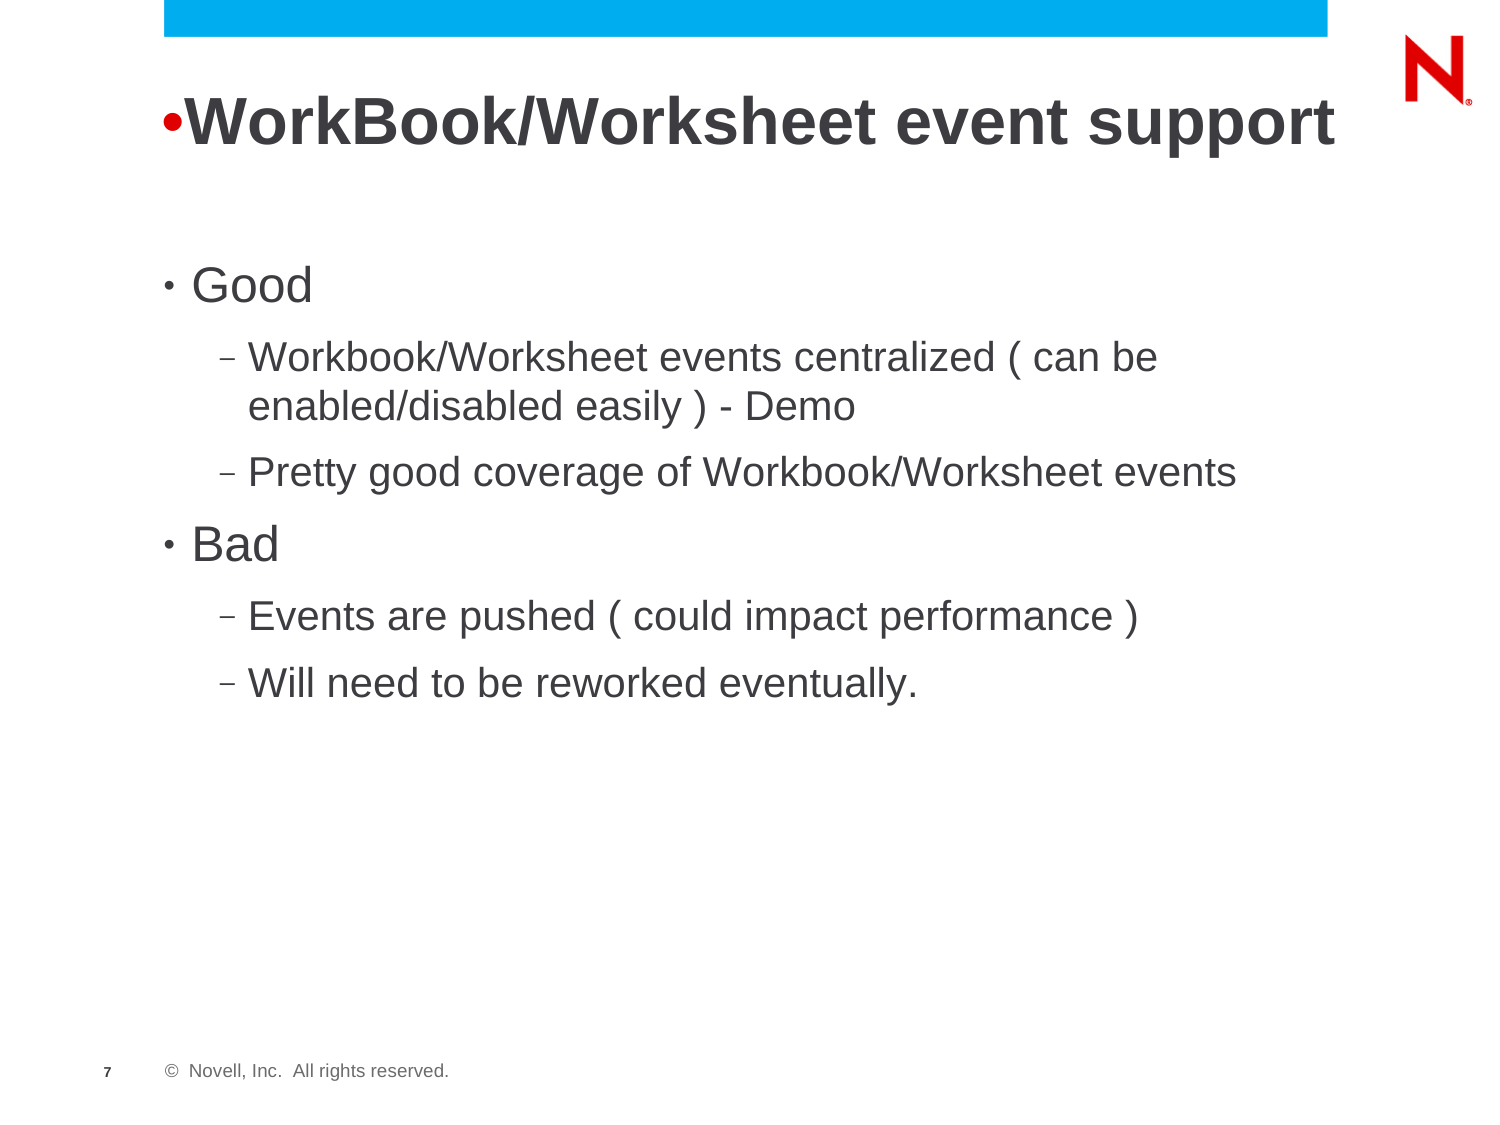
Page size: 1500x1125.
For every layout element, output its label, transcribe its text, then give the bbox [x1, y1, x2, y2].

list Good Workbook/Worksheet events centralized ( can be enabled/disabled easily ) - Demo Pretty good coverage of Workbook/Worksheet events Bad Events are pushed ( could impact performance ) Will need to be reworked eventually. [163, 254, 1404, 986]
title WorkBook/Worksheet event support [161, 41, 1383, 205]
picture [1403, 32, 1473, 107]
